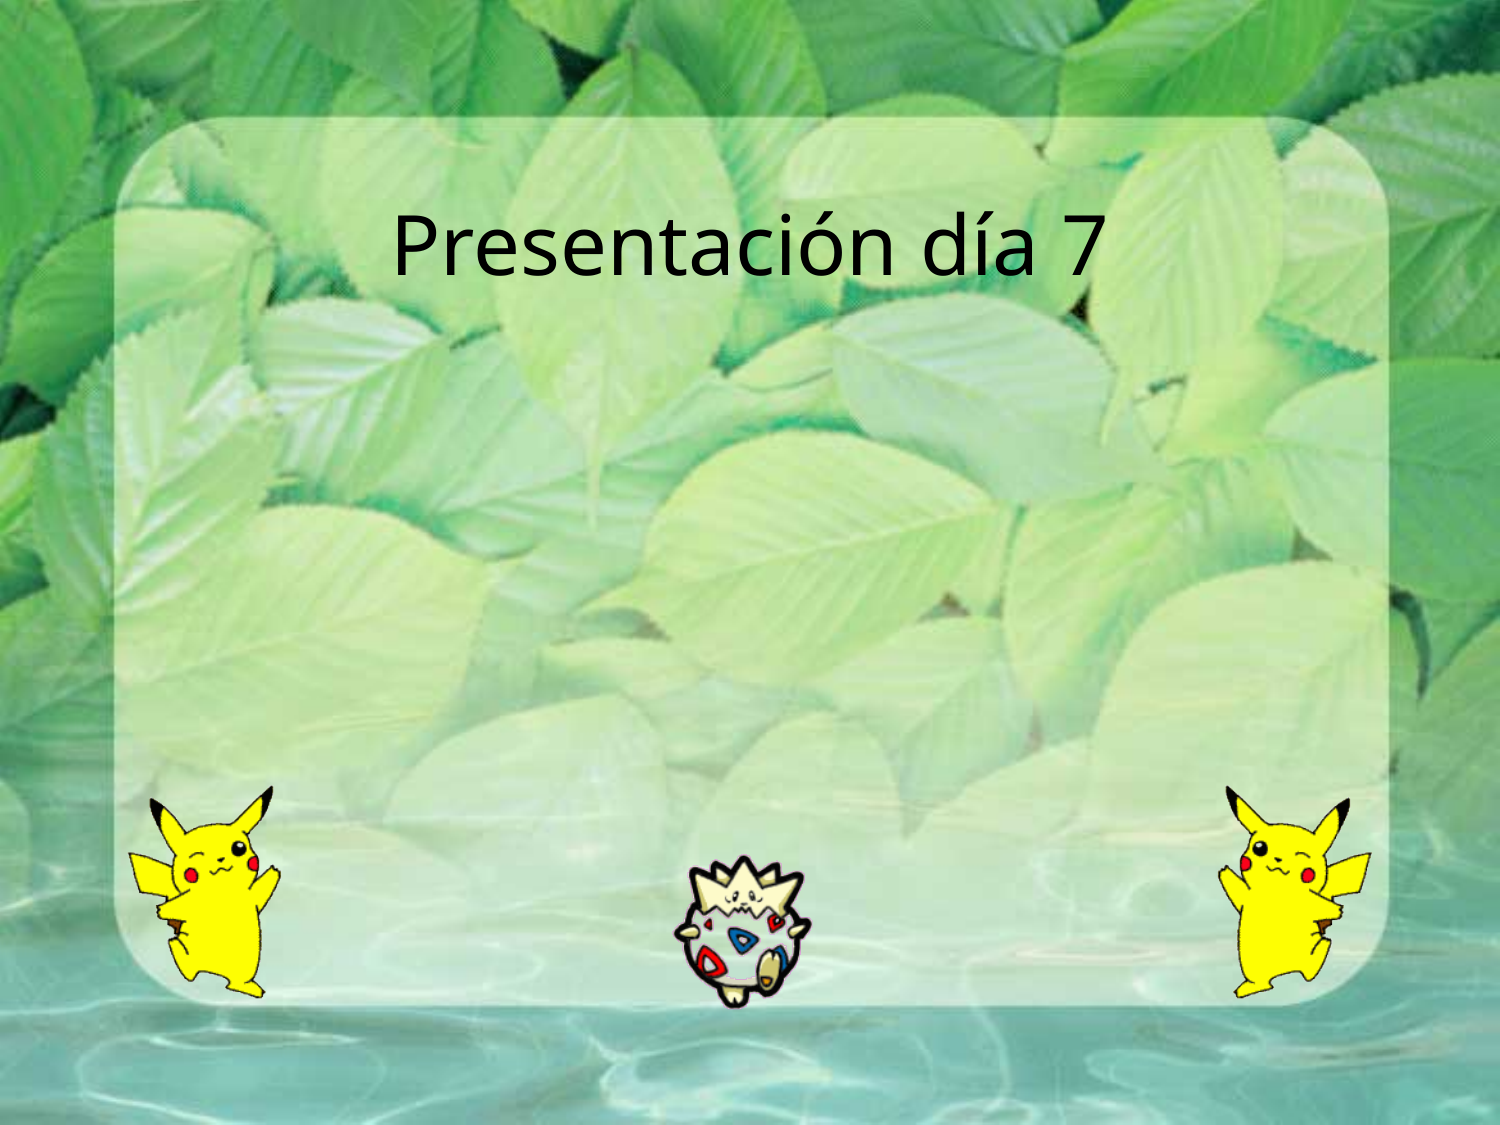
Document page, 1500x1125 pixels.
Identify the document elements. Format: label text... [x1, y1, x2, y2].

picture [0, 0, 1500, 1125]
title Presentación día 7 [112, 121, 1388, 363]
